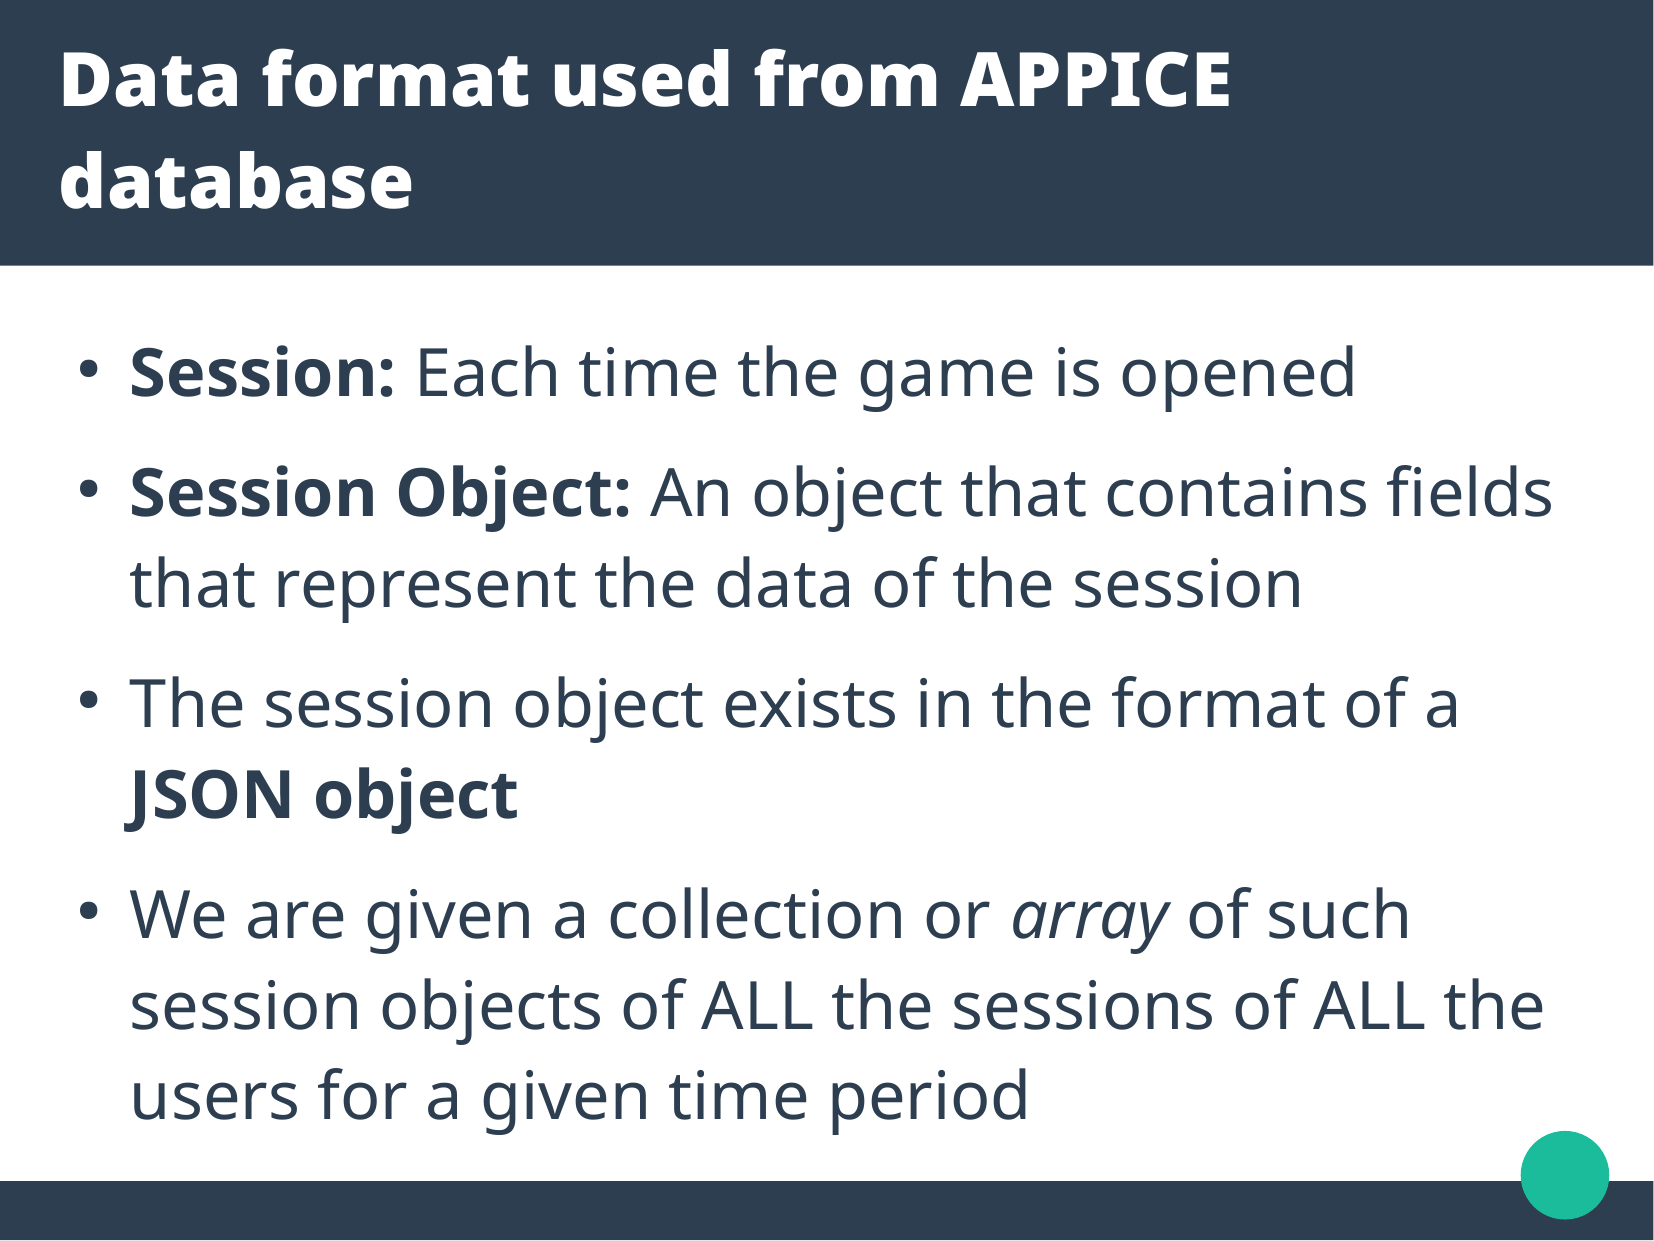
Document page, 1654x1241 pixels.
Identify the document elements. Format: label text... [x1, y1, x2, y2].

list Session: Each time the game is opened Session Object: An object that contains fields that represent the data of the session The session object exists in the format of a JSON object We are given a collection or array of such session objects of ALL the sessions of ALL the users for a given time period [59, 324, 1595, 1152]
title Data format used from APPICE database [59, 40, 1595, 216]
